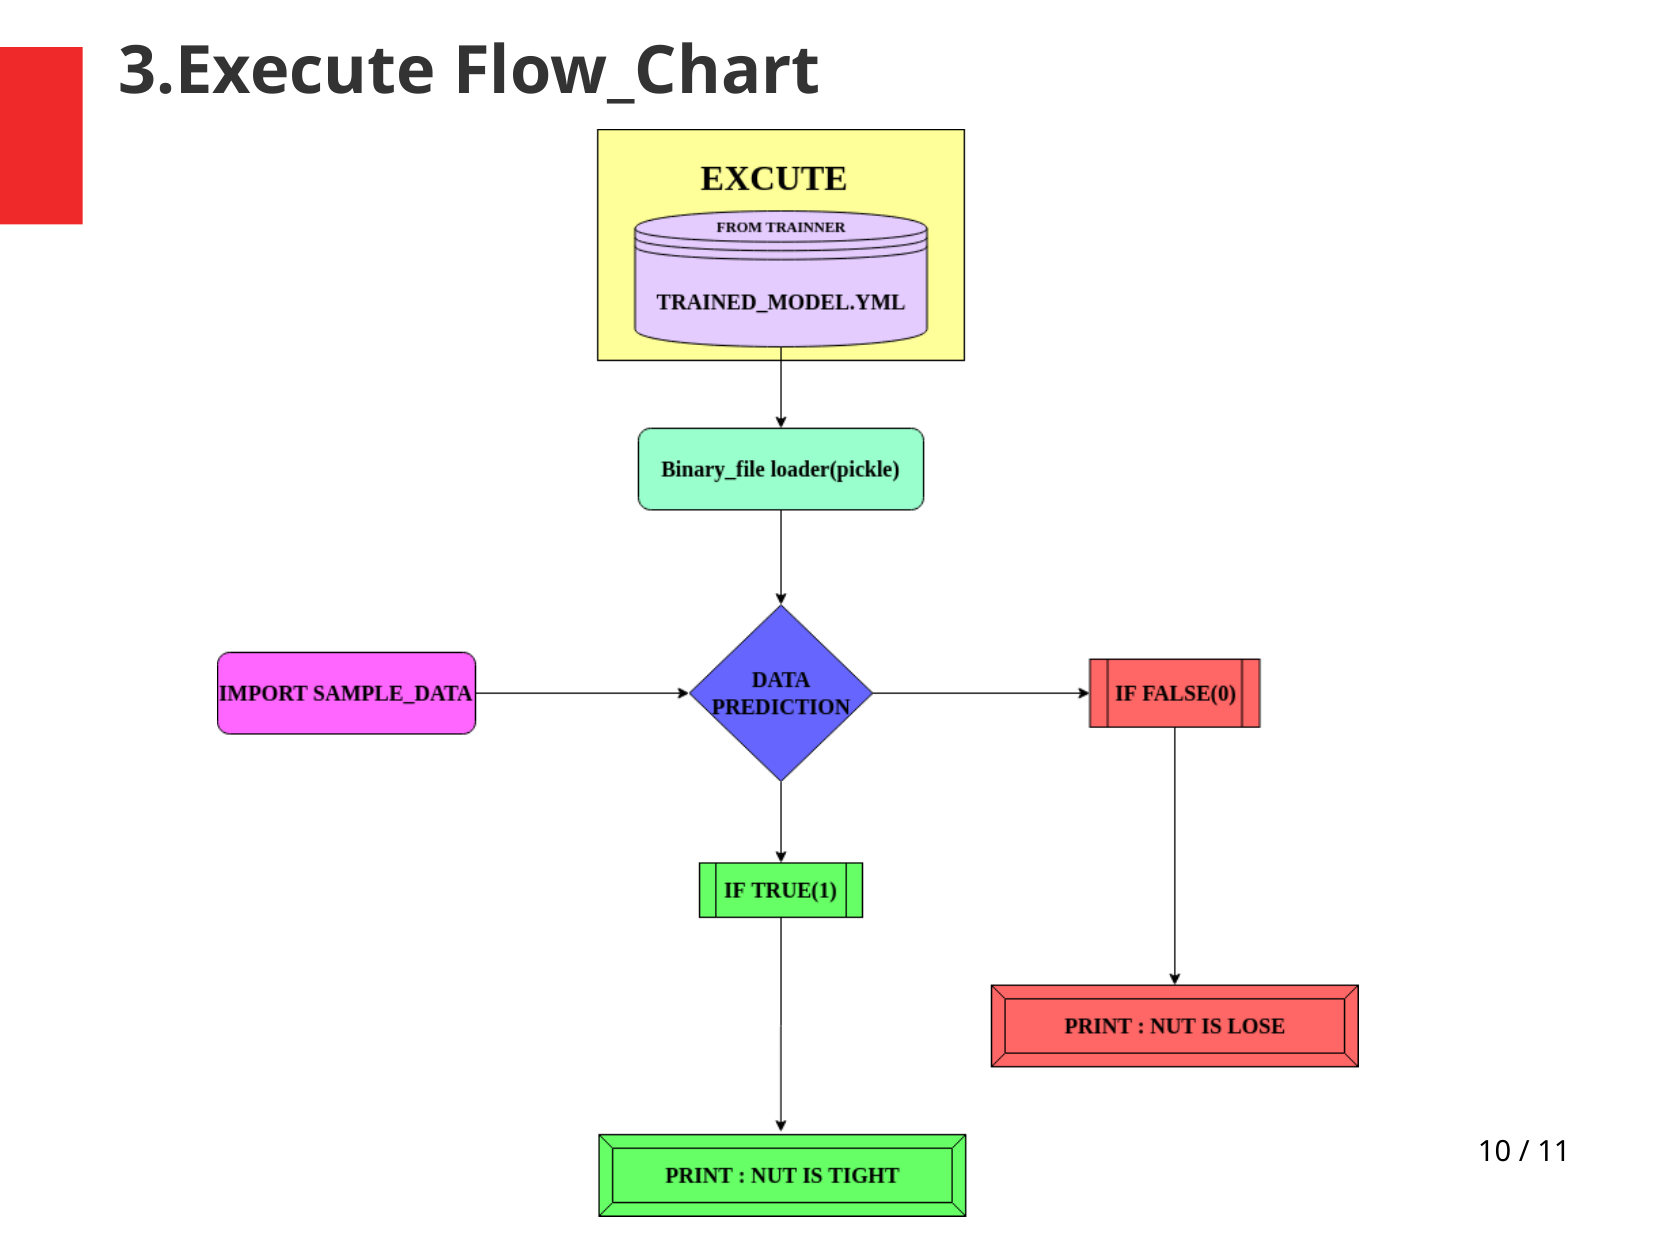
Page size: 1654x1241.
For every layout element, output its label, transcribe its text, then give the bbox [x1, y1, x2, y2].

picture [217, 129, 1359, 1217]
title 3.Execute Flow_Chart [118, 0, 1571, 172]
